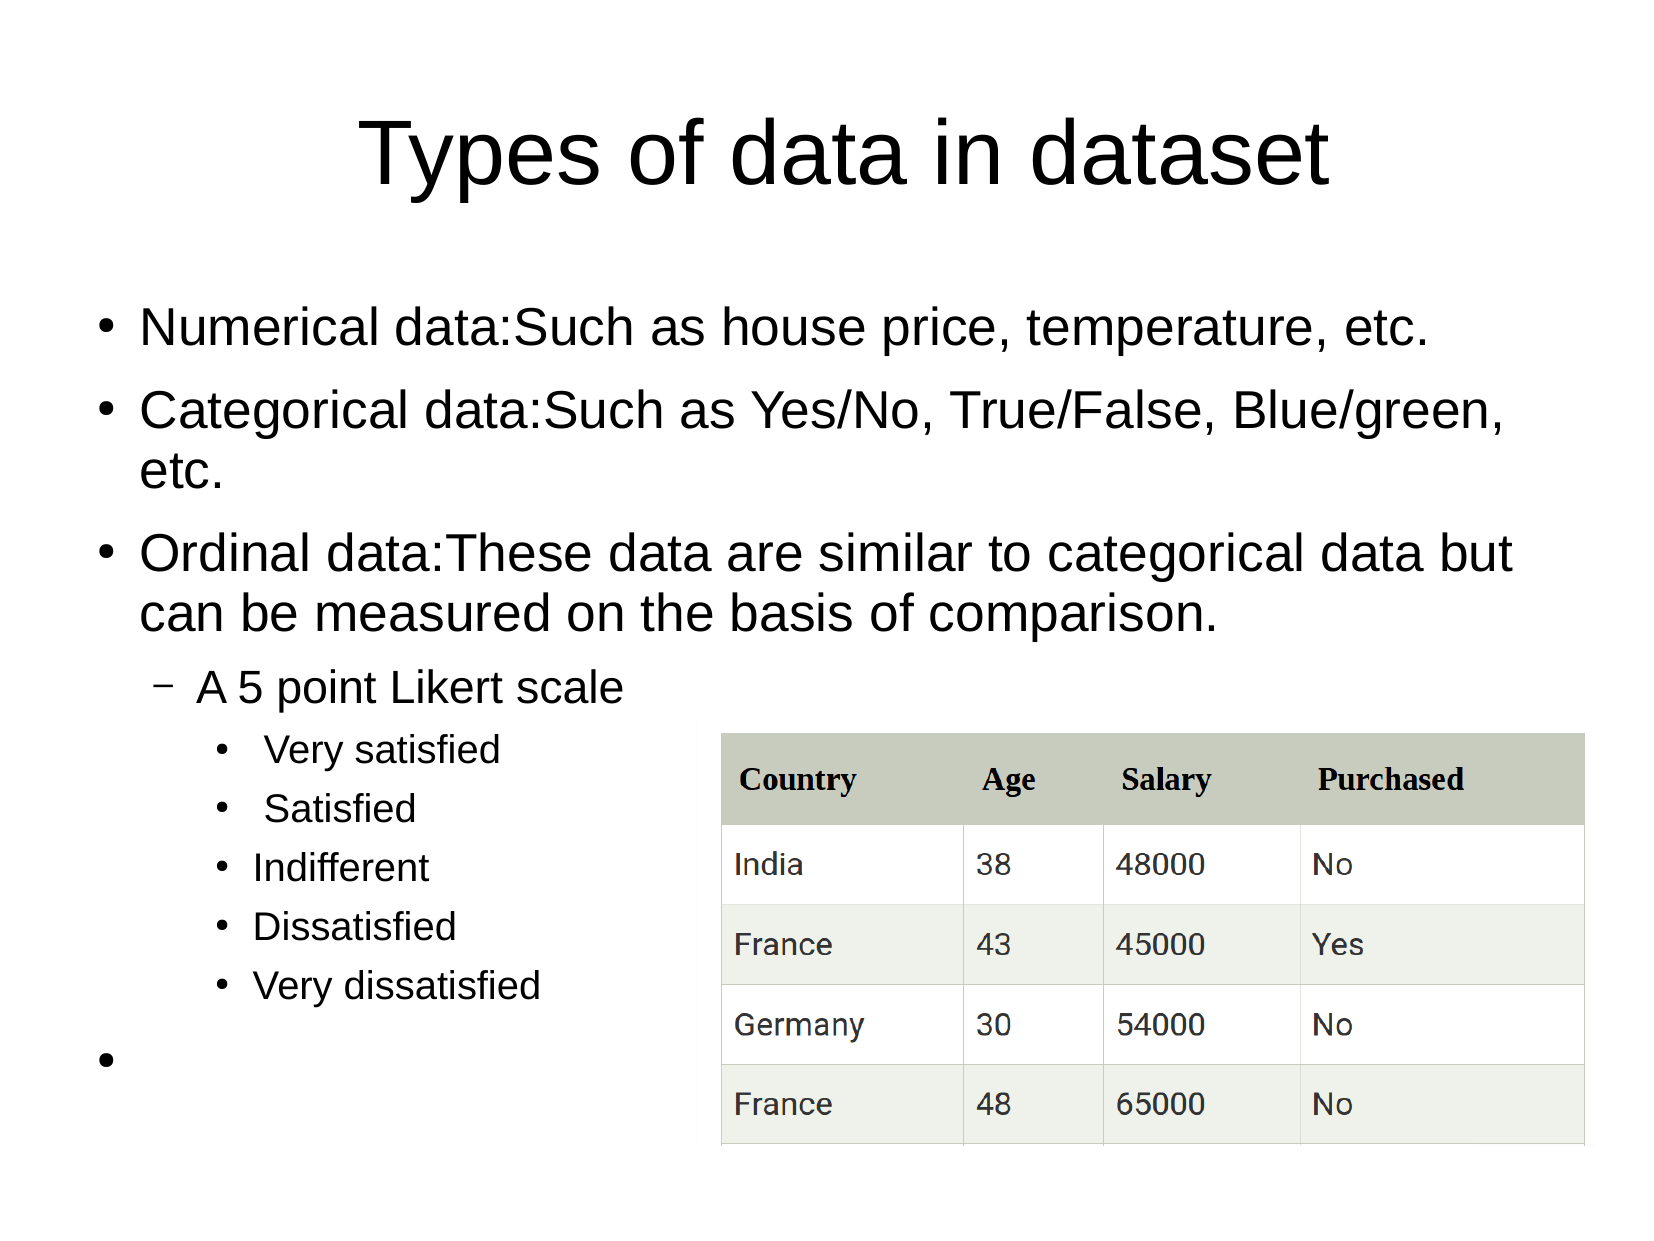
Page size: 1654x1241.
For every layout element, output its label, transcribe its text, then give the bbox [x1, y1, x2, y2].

list Numerical data:Such as house price, temperature, etc. Categorical data:Such as Yes/No, True/False, Blue/green, etc. Ordinal data:These data are similar to categorical data but can be measured on the basis of comparison. A 5 point Likert scale Very satisfied Satisfied Indifferent Dissatisfied Very dissatisfied [82, 296, 1571, 1016]
title Types of data in dataset [82, 49, 1571, 257]
picture [696, 720, 1595, 1146]
